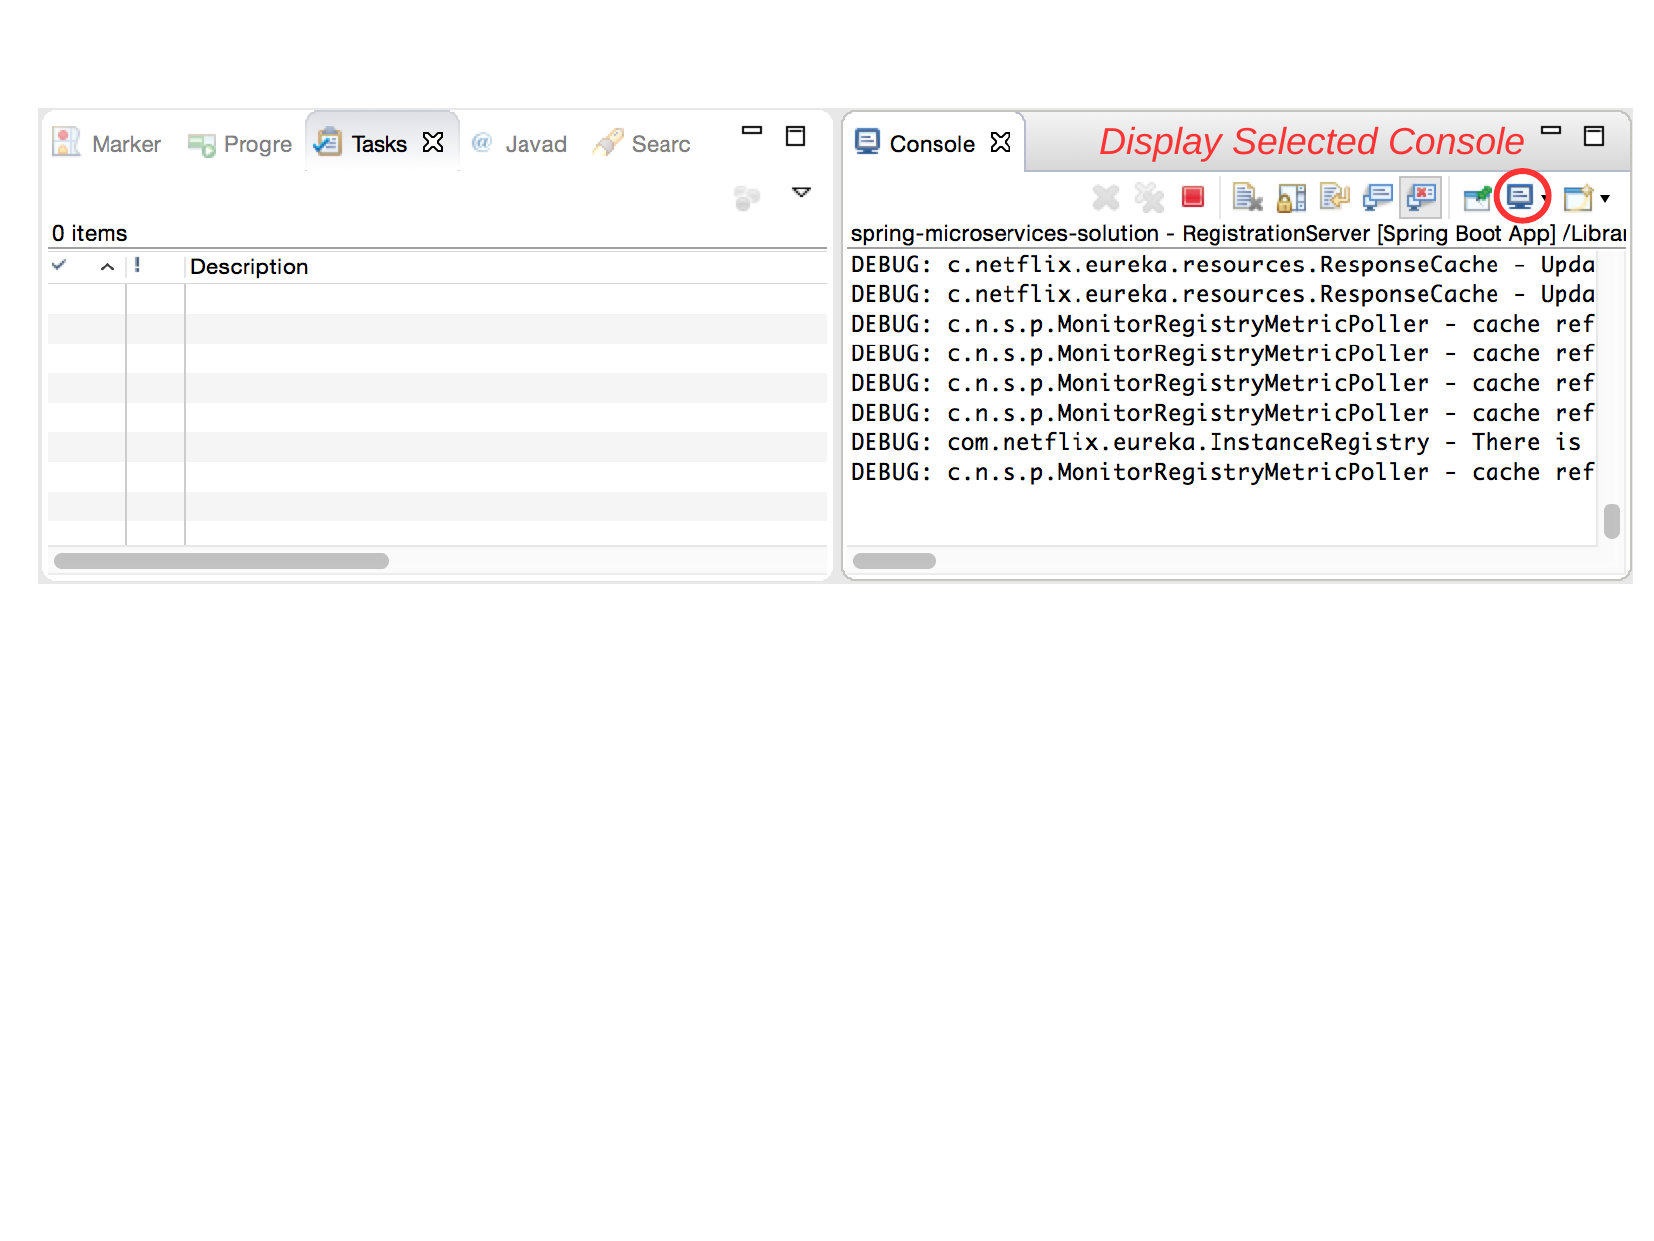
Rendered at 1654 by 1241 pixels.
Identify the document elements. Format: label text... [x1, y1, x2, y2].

picture [38, 108, 1633, 584]
text_box Display Selected Console [1084, 113, 1542, 171]
